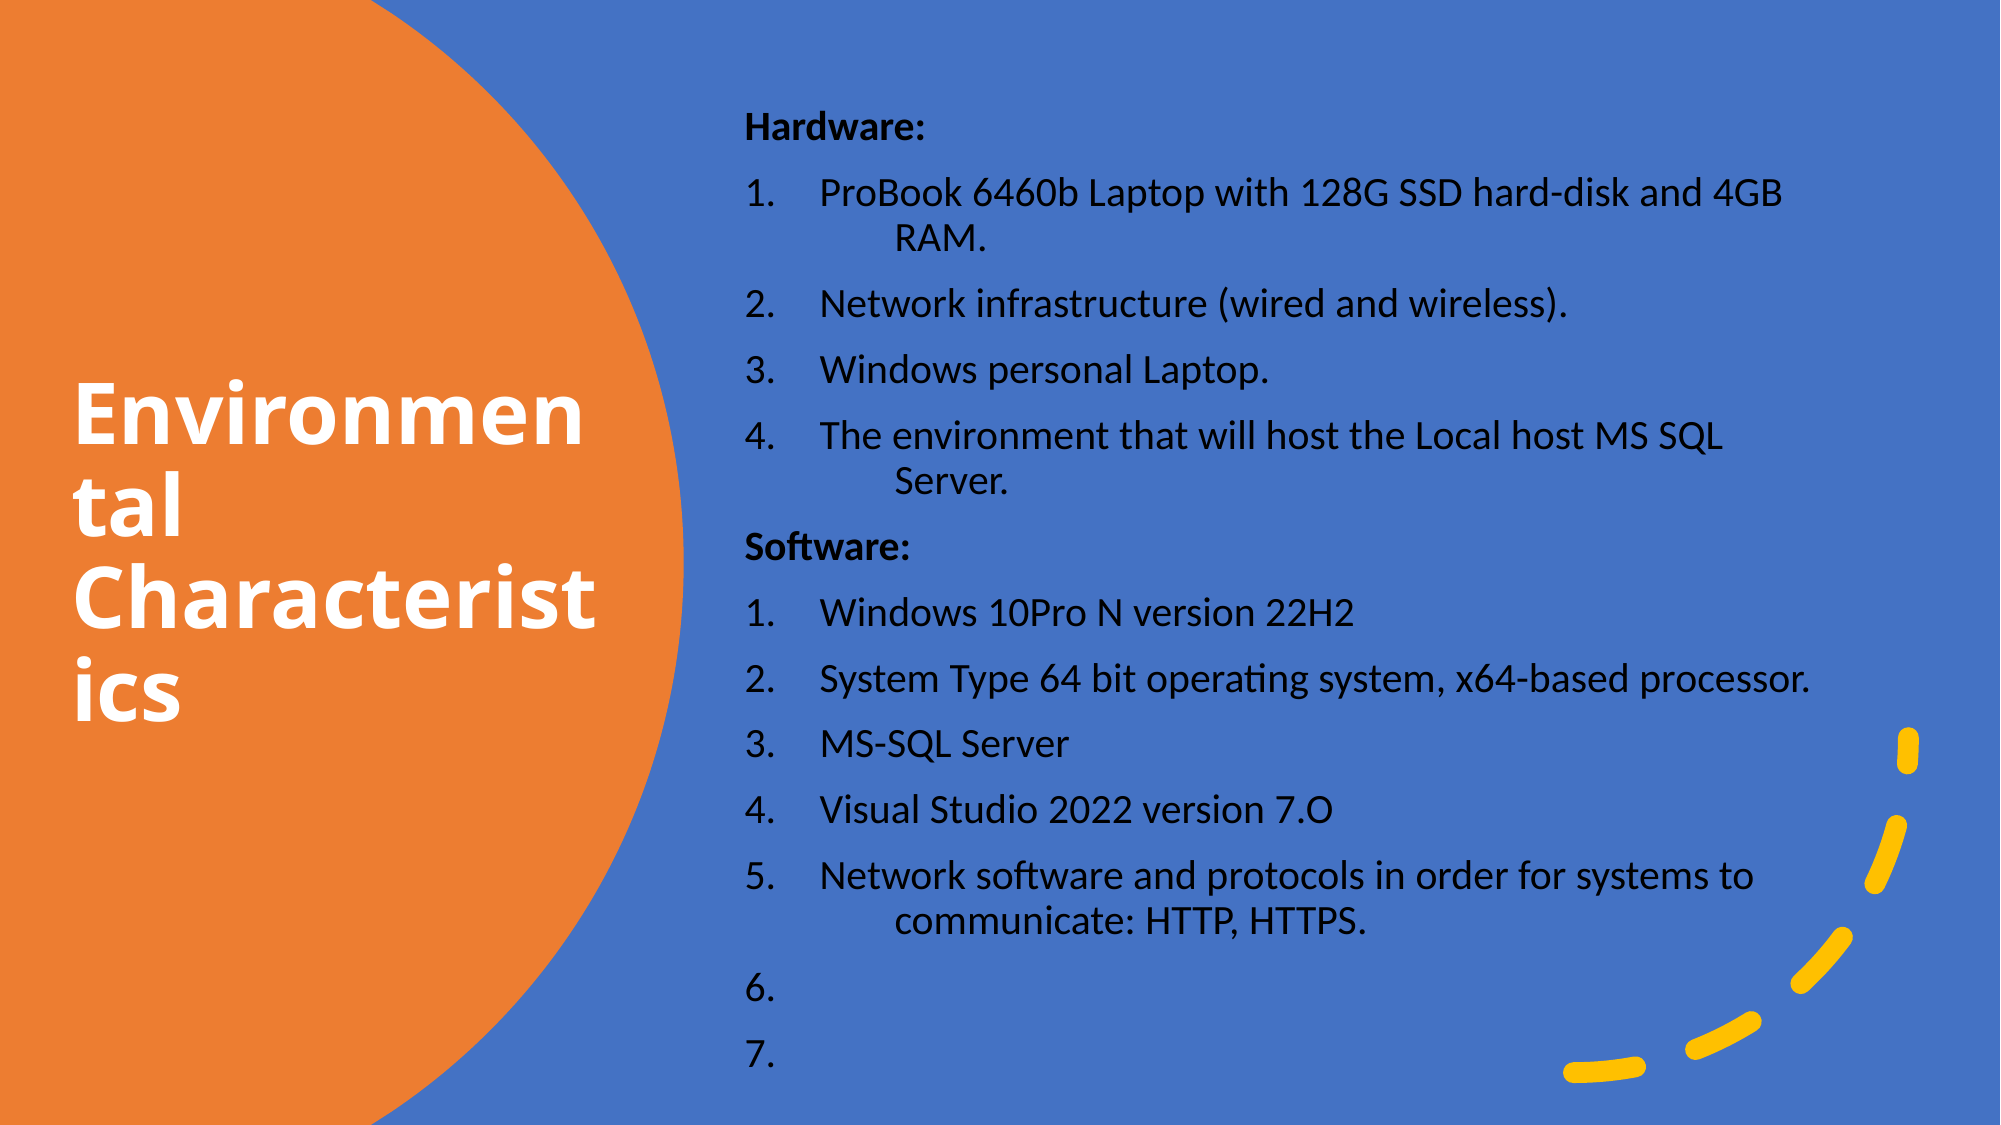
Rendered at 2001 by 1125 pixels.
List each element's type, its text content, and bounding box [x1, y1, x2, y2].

text_box [0, 0, 2000, 1125]
title Environmental Characteristics [56, 189, 638, 922]
list Hardware: ProBook 6460b Laptop with 128G SSD hard-disk and 4GB RAM. Network infrastructure (wired and wireless). Windows personal Laptop. The environment that will host the Local host MS SQL Server. Software: Windows 10Pro N version 22H2 System Type 64 bit operating system, x64-based processor. MS-SQL Server Visual Studio 2022 version 7.O Network software and protocols in order for systems to communicate: HTTP, HTTPS. [729, 97, 1863, 1014]
